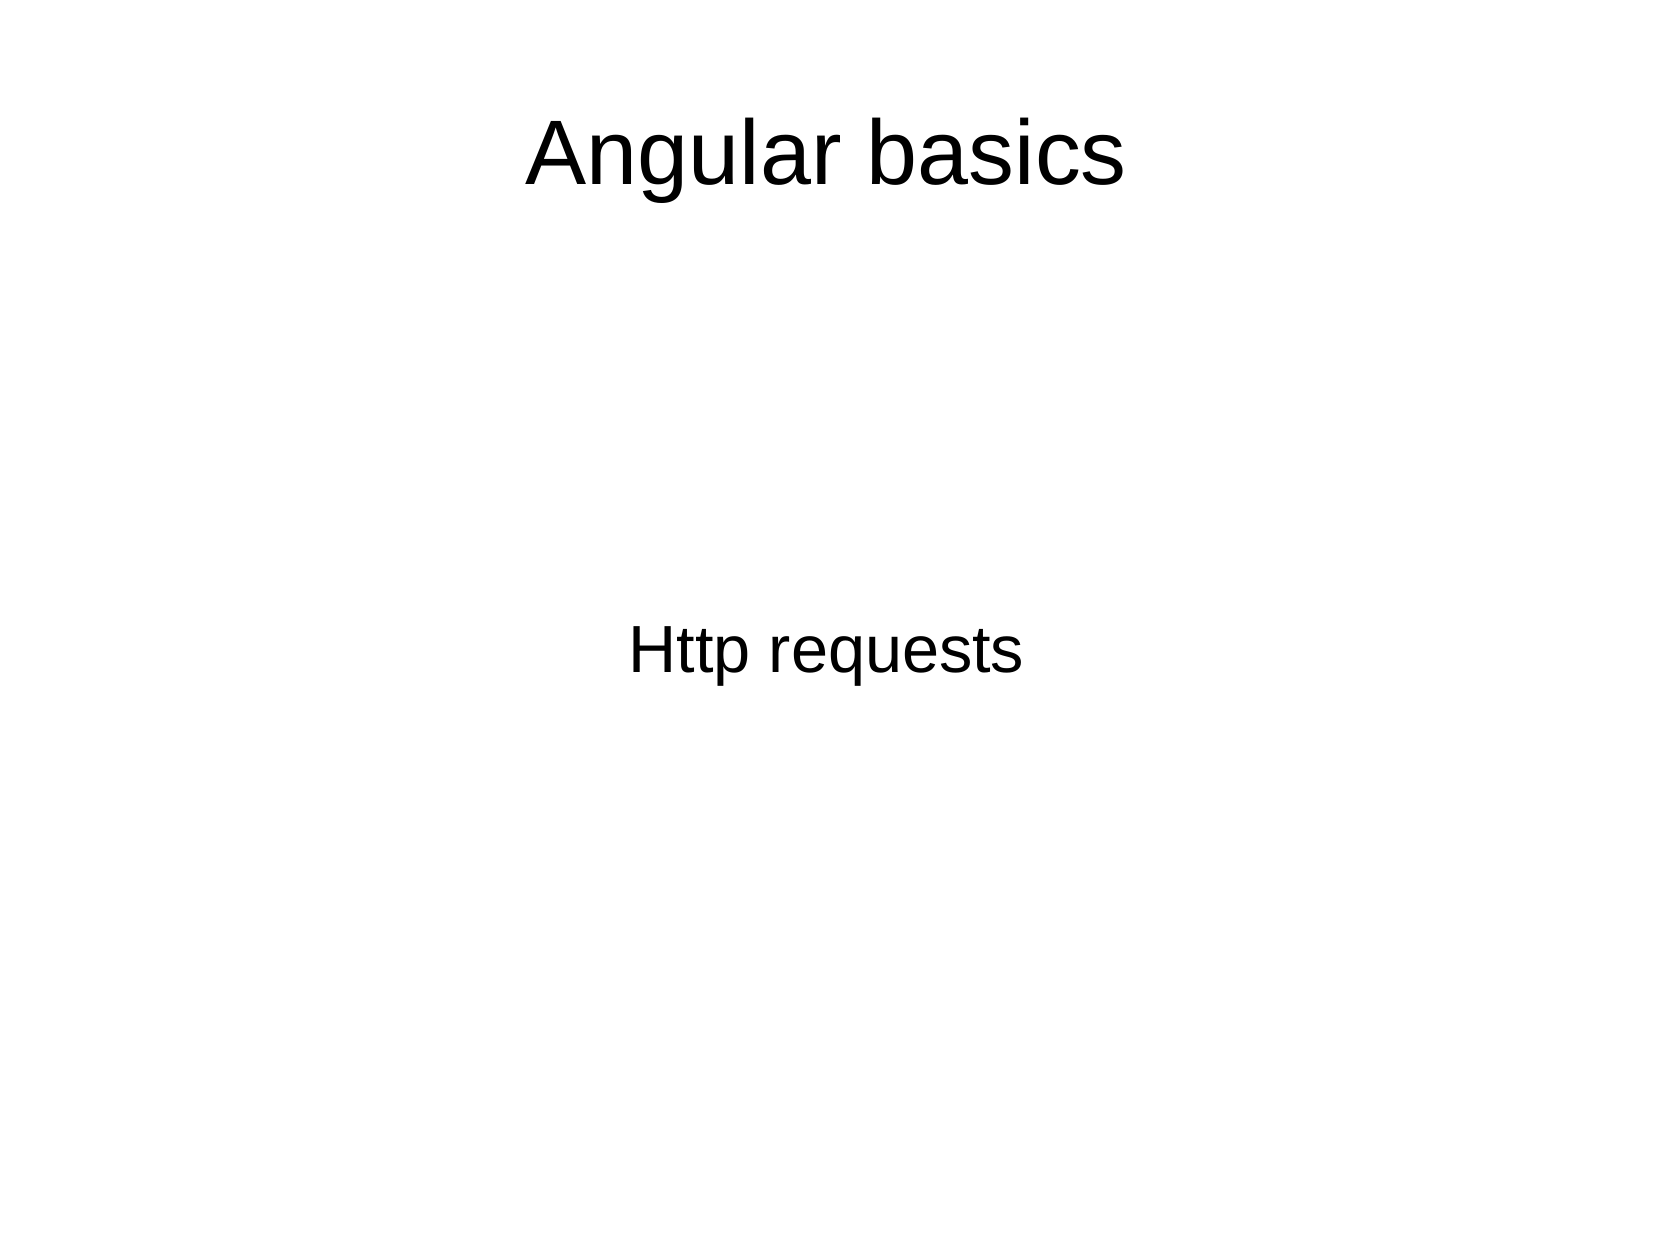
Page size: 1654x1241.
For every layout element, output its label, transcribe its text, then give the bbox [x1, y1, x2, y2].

title Angular basics [82, 49, 1571, 257]
subtitle Http requests [82, 290, 1571, 1010]
